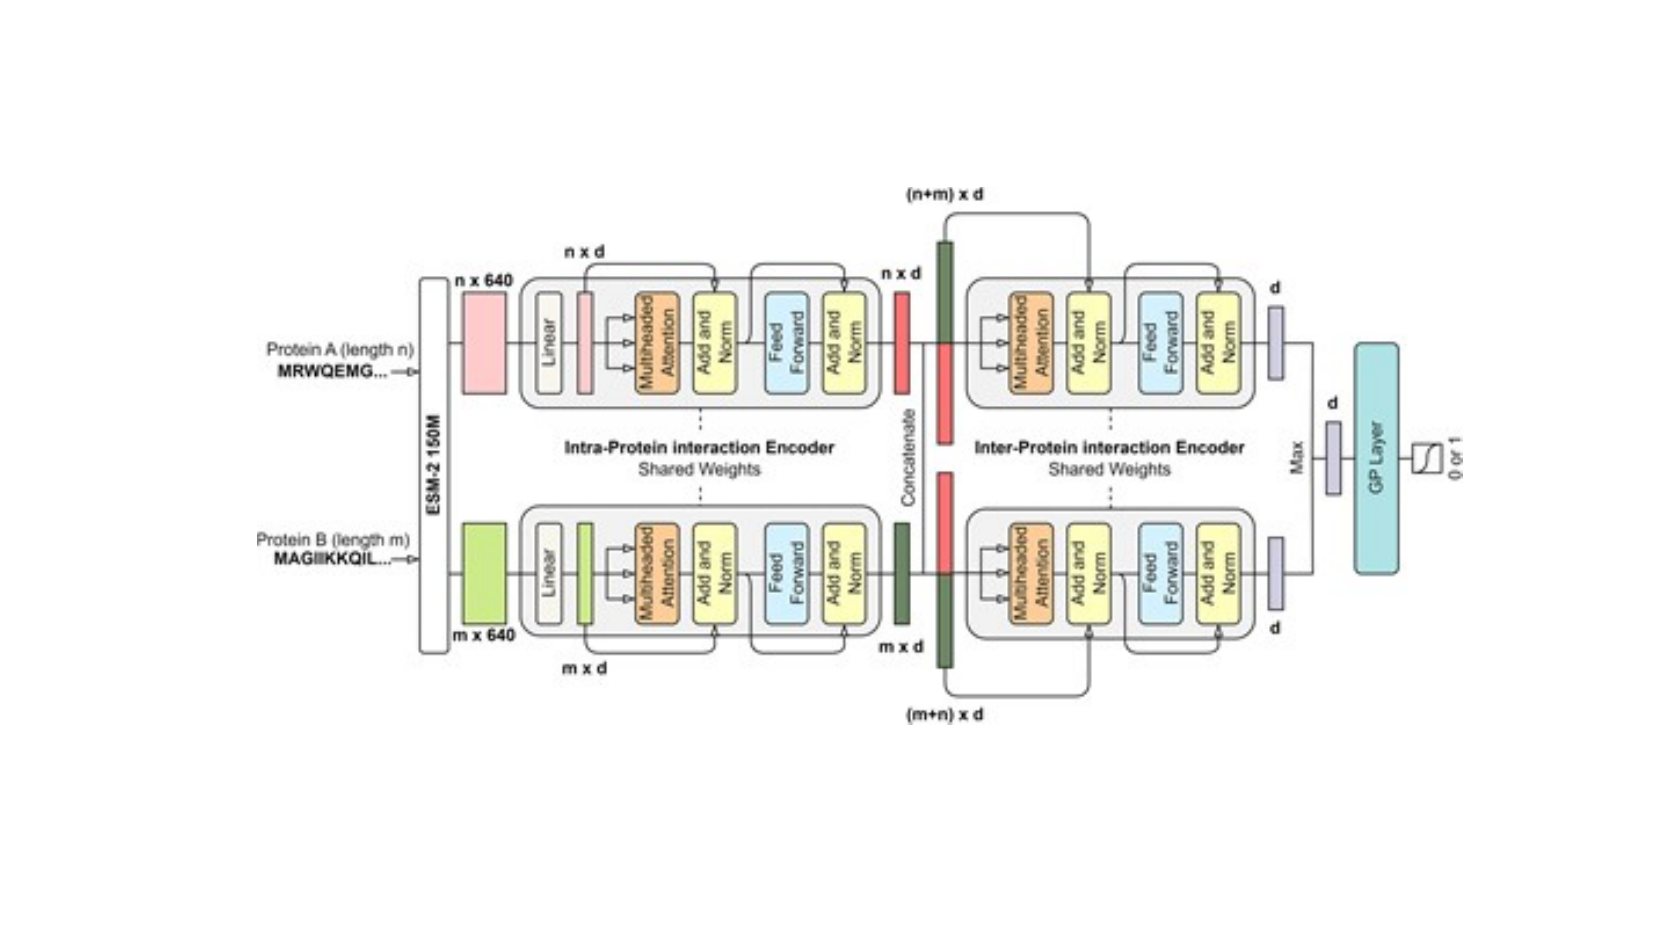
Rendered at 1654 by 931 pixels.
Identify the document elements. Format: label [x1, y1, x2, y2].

picture [257, 187, 1463, 725]
